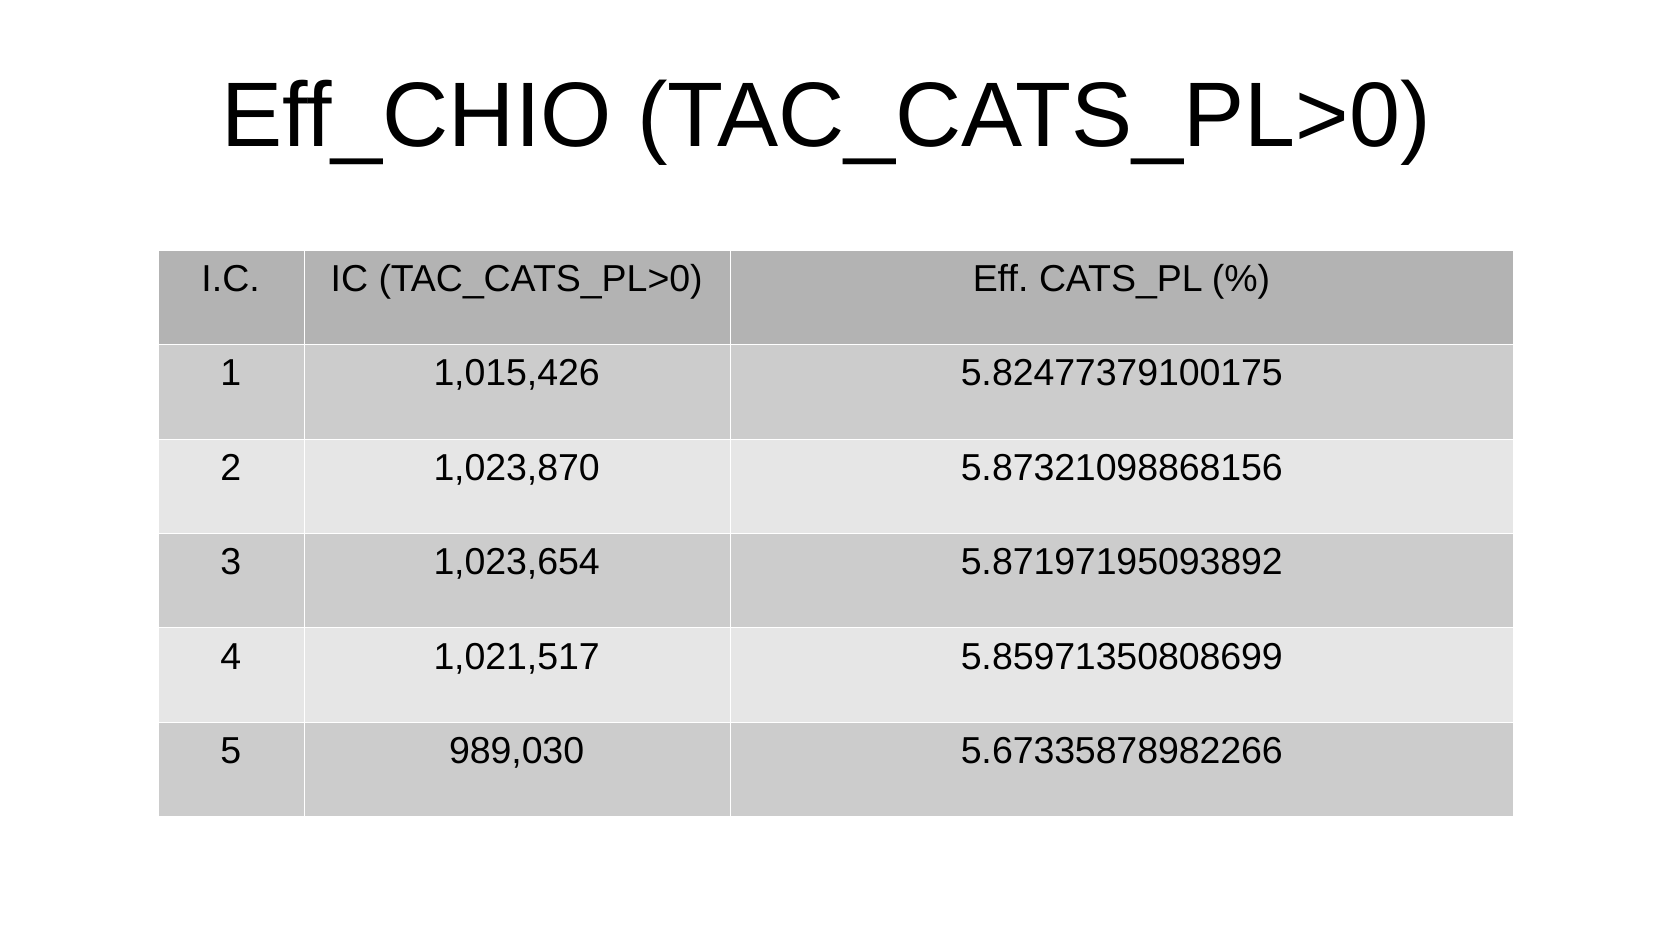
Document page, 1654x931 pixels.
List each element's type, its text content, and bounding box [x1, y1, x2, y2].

table_header IC (TAC_CATS_PL>0) [305, 251, 730, 344]
table_cell 5.82477379100175 [731, 345, 1513, 439]
table_cell 4 [159, 628, 304, 722]
table_cell 1,023,870 [305, 440, 730, 533]
table_cell 5.87321098868156 [731, 440, 1513, 533]
table_cell 989,030 [305, 723, 730, 816]
table_header I.C. [159, 251, 304, 344]
table_header Eff. CATS_PL (%) [731, 251, 1513, 344]
table_cell 1,015,426 [305, 345, 730, 439]
table_cell 5.85971350808699 [731, 628, 1513, 722]
table_cell 5 [159, 723, 304, 816]
table_cell 1,023,654 [305, 534, 730, 627]
table_cell 5.87197195093892 [731, 534, 1513, 627]
title Eff_CHIO (TAC_CATS_PL>0) [82, 37, 1571, 193]
table_cell 3 [159, 534, 304, 627]
table_cell 1,021,517 [305, 628, 730, 722]
table_cell 2 [159, 440, 304, 533]
table_cell 5.67335878982266 [731, 723, 1513, 816]
table_cell 1 [159, 345, 304, 439]
